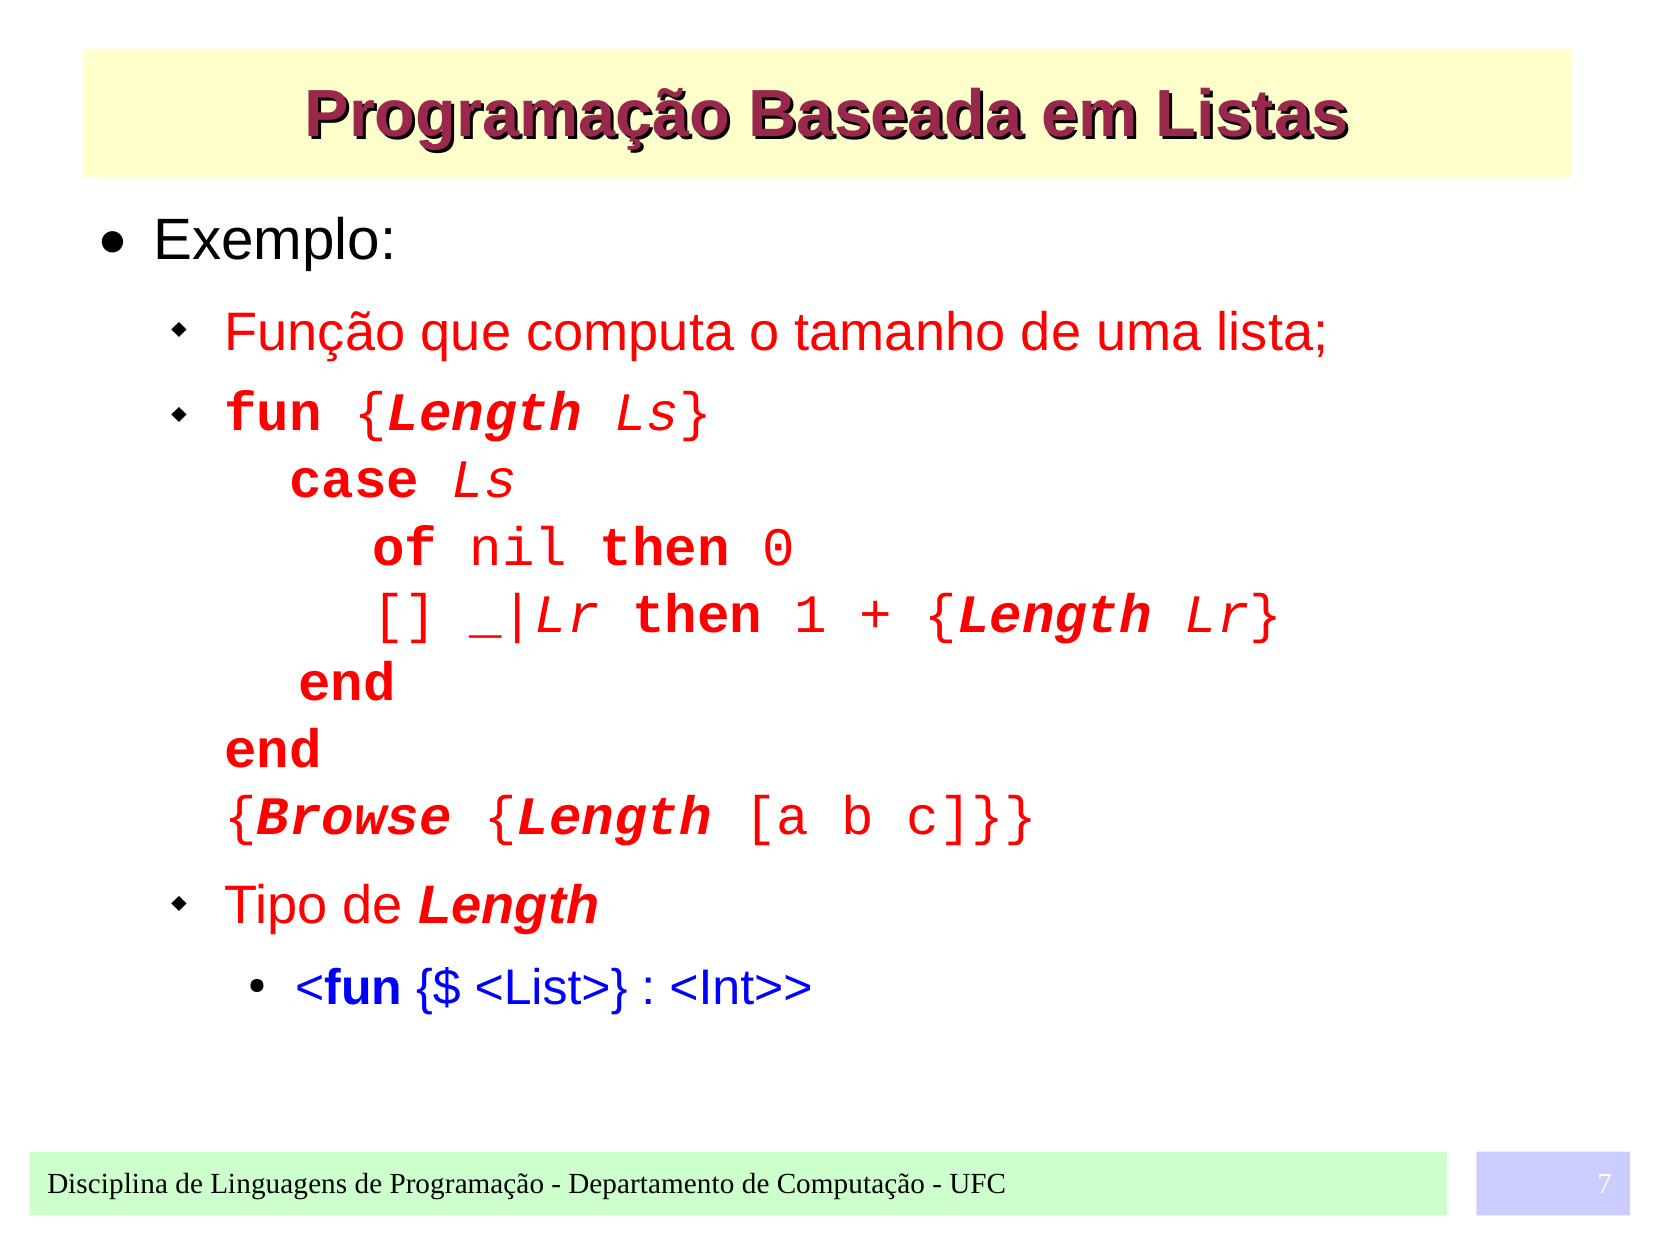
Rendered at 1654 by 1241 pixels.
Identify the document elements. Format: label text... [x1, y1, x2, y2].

title Programação Baseada em Listas [82, 49, 1571, 178]
list Exemplo: Função que computa o tamanho de uma lista; fun {Length Ls} case Ls of nil then 0 [] _|Lr then 1 + {Length Lr} end end {Browse {Length [a b c]}} Tipo de Length <fun {$ <List>} : <Int>> [82, 206, 1571, 1152]
